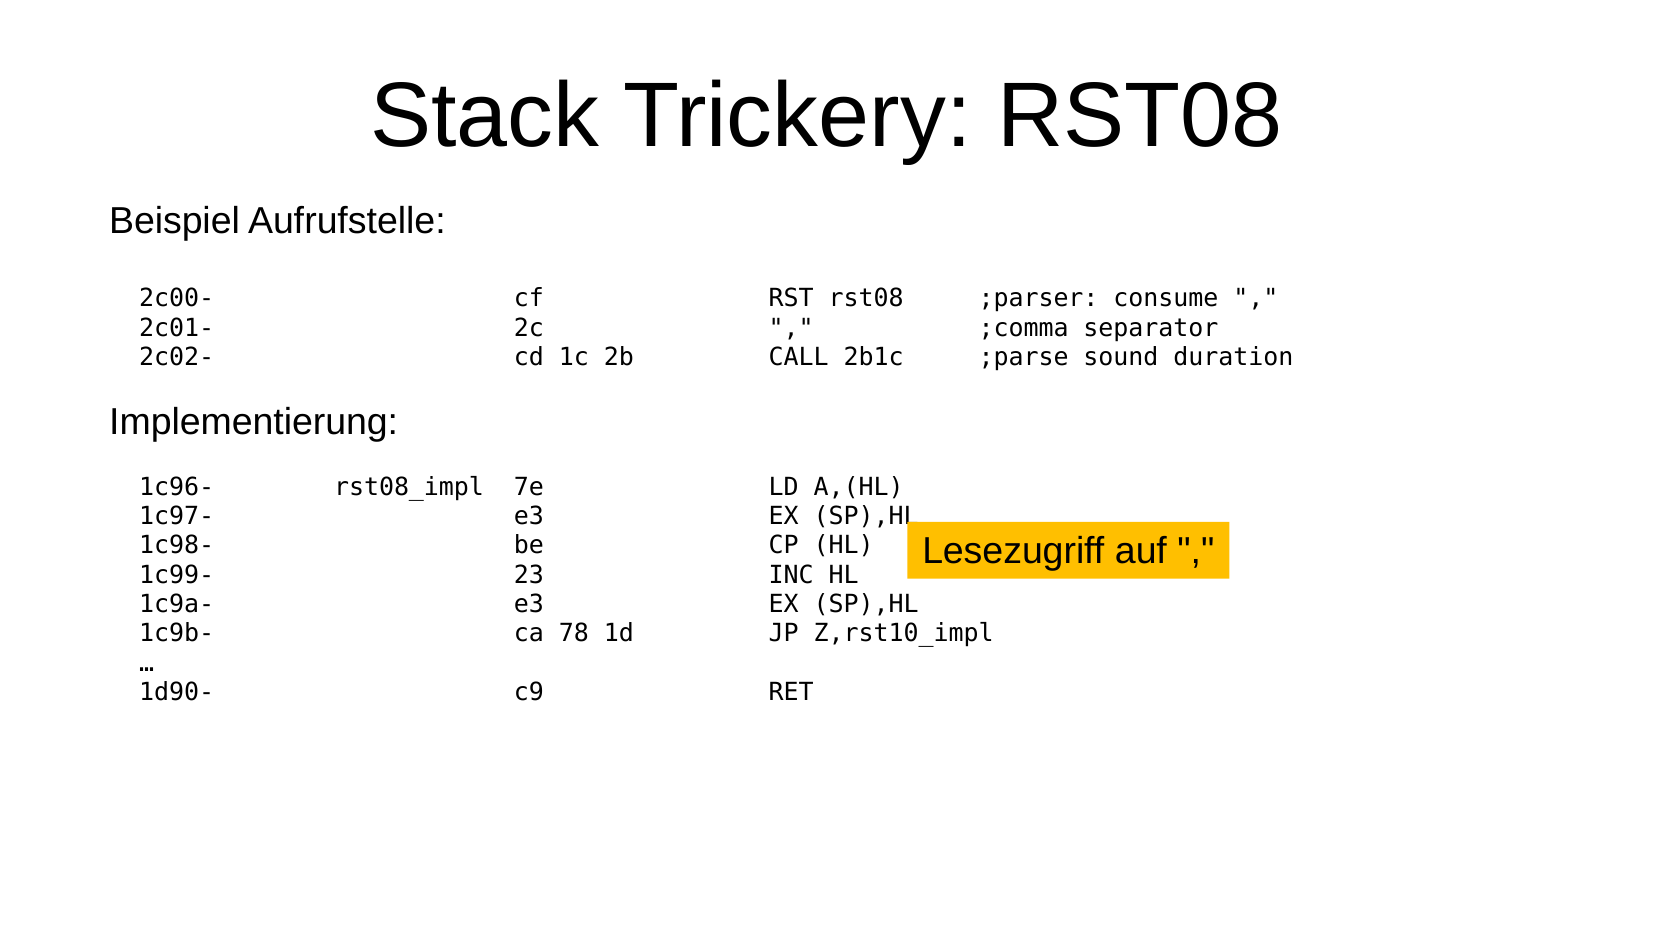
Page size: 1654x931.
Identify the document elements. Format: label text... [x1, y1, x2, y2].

text_box Lesezugriff auf "," [907, 521, 1230, 579]
text_box Beispiel Aufrufstelle: 2c00- cf RST rst08 ;parser: consume "," 2c01- 2c "," ;comma separator 2c02- cd 1c 2b CALL 2b1c ;parse sound duration Implementierung: 1c96- rst08_impl 7e LD A,(HL) 1c97- e3 EX (SP),HL 1c98- be CP (HL) 1c99- 23 INC HL 1c9a- e3 EX (SP),HL 1c9b- ca 78 1d JP Z,rst10_impl … 1d90- c9 RET [94, 192, 1347, 744]
title Stack Trickery: RST08 [82, 37, 1571, 193]
